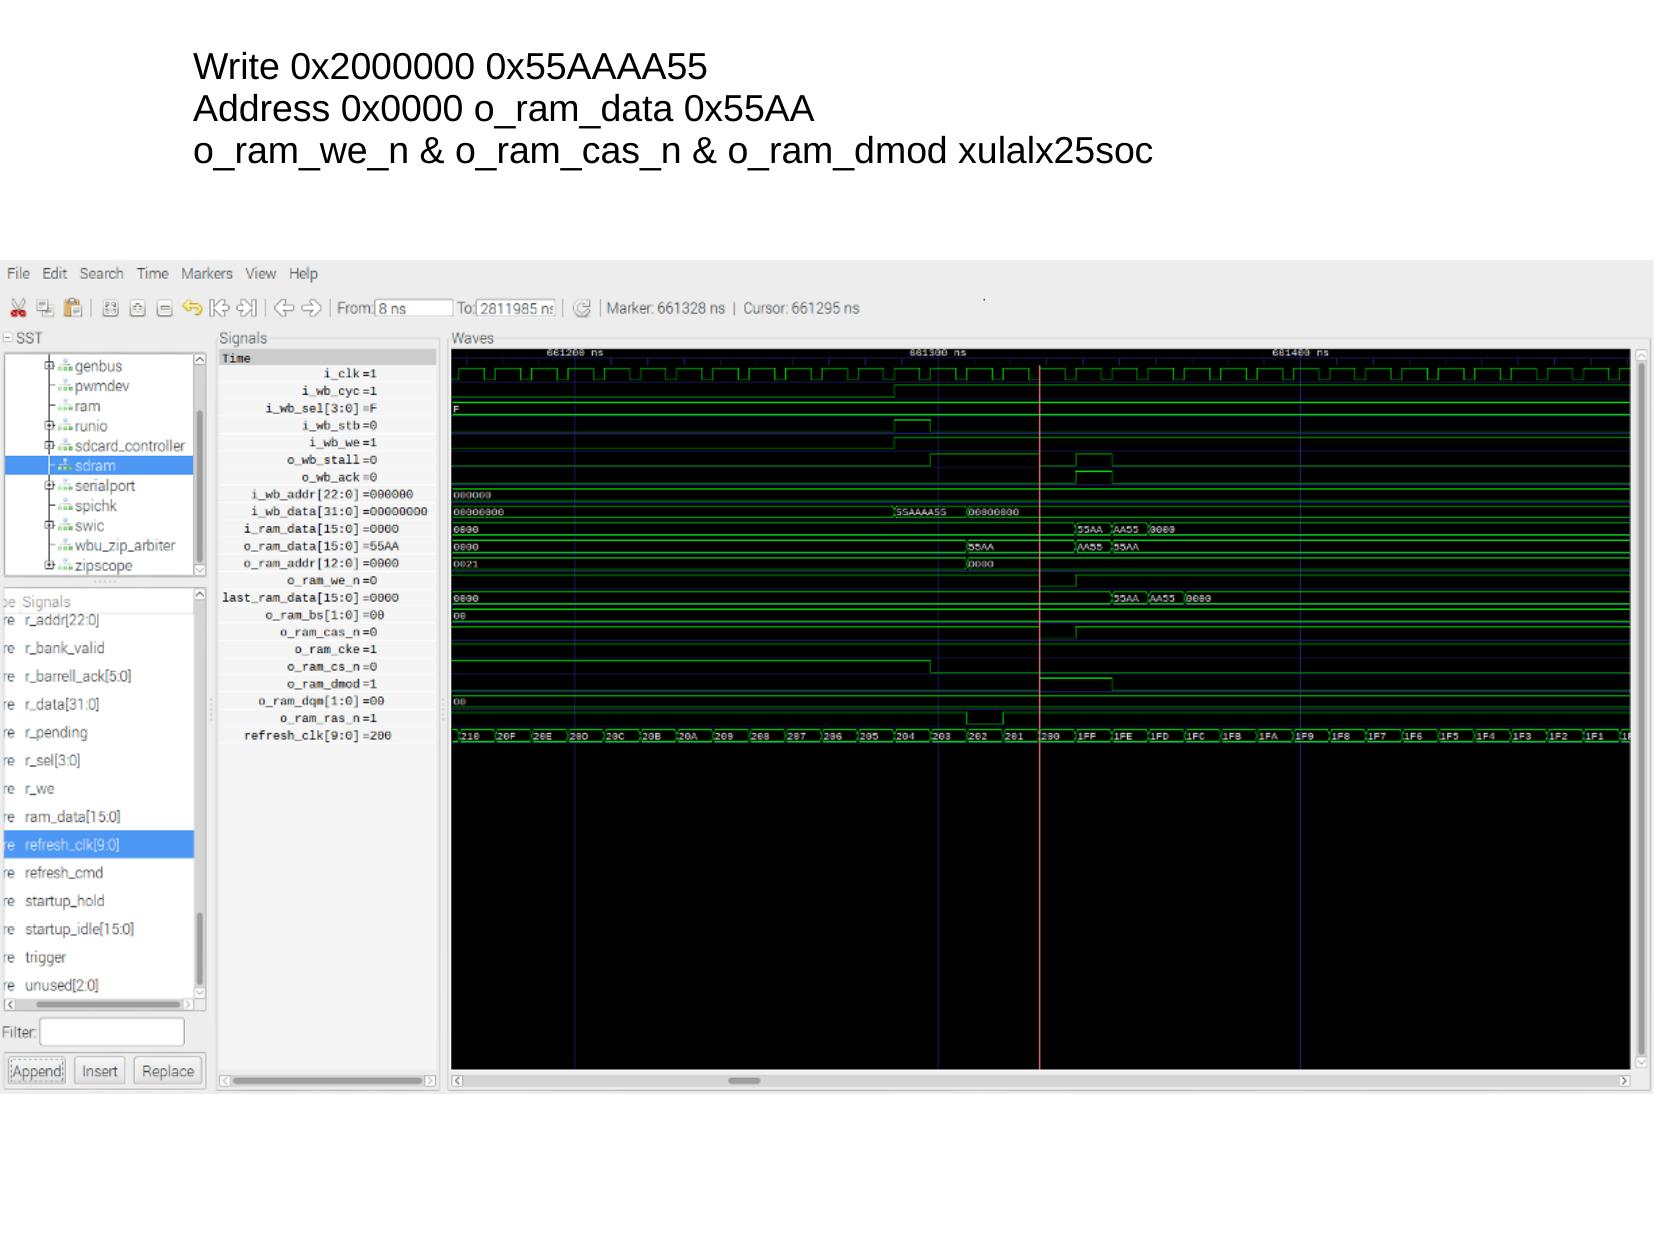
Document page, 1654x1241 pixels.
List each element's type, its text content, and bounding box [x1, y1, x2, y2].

picture [0, 260, 1654, 1094]
text_box Write 0x2000000 0x55AAAA55 Address 0x0000 o_ram_data 0x55AA o_ram_we_n & o_ram_cas_n & o_ram_dmod xulalx25soc [178, 38, 1169, 180]
